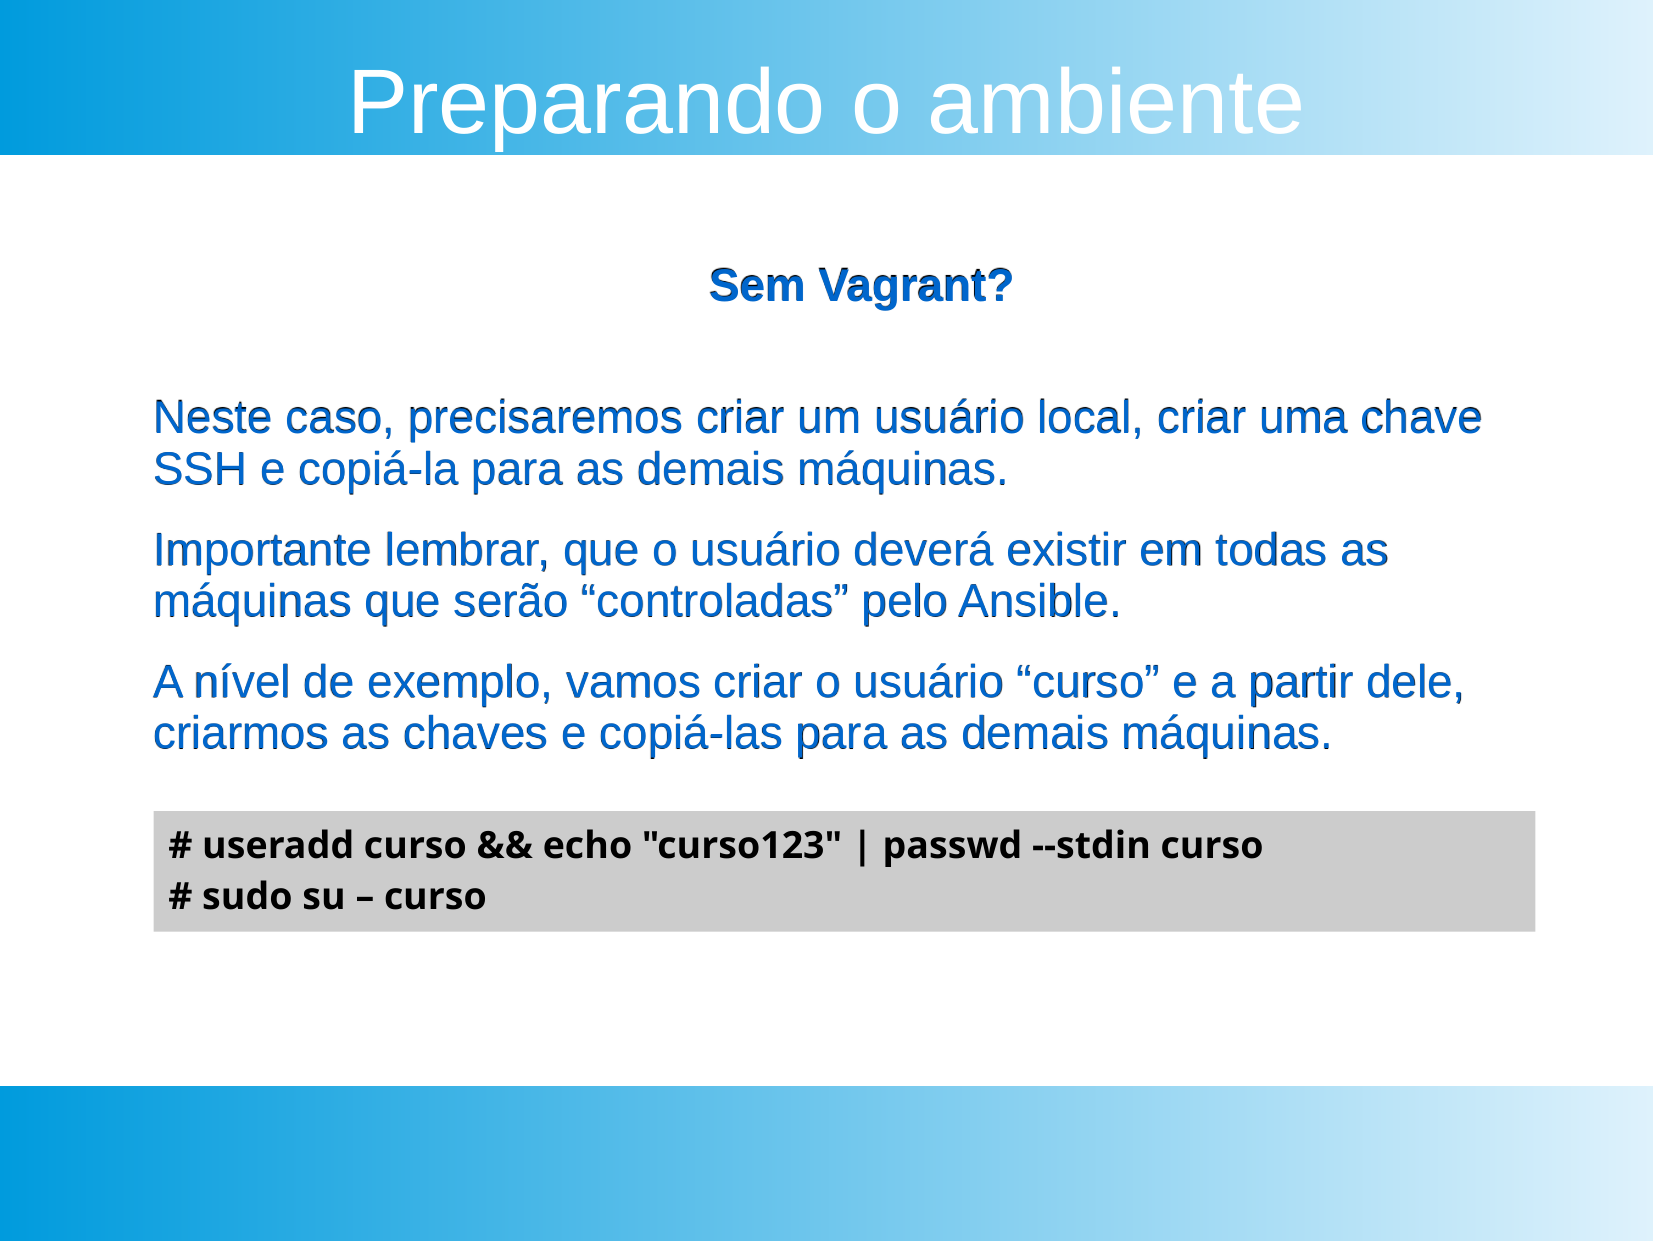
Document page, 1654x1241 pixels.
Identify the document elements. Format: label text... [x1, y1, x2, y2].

text_box # useradd curso && echo "curso123" | passwd --stdin curso # sudo su – curso [153, 811, 1536, 932]
title Preparando o ambiente [82, 49, 1571, 155]
list Sem Vagrant? Neste caso, precisaremos criar um usuário local, criar uma chave SSH e copiá-la para as demais máquinas. Importante lembrar, que o usuário deverá existir em todas as máquinas que serão “controladas” pelo Ansible. A nível de exemplo, vamos criar o usuário “curso” e a partir dele, criarmos as chaves e copiá-las para as demais máquinas. [82, 259, 1571, 679]
